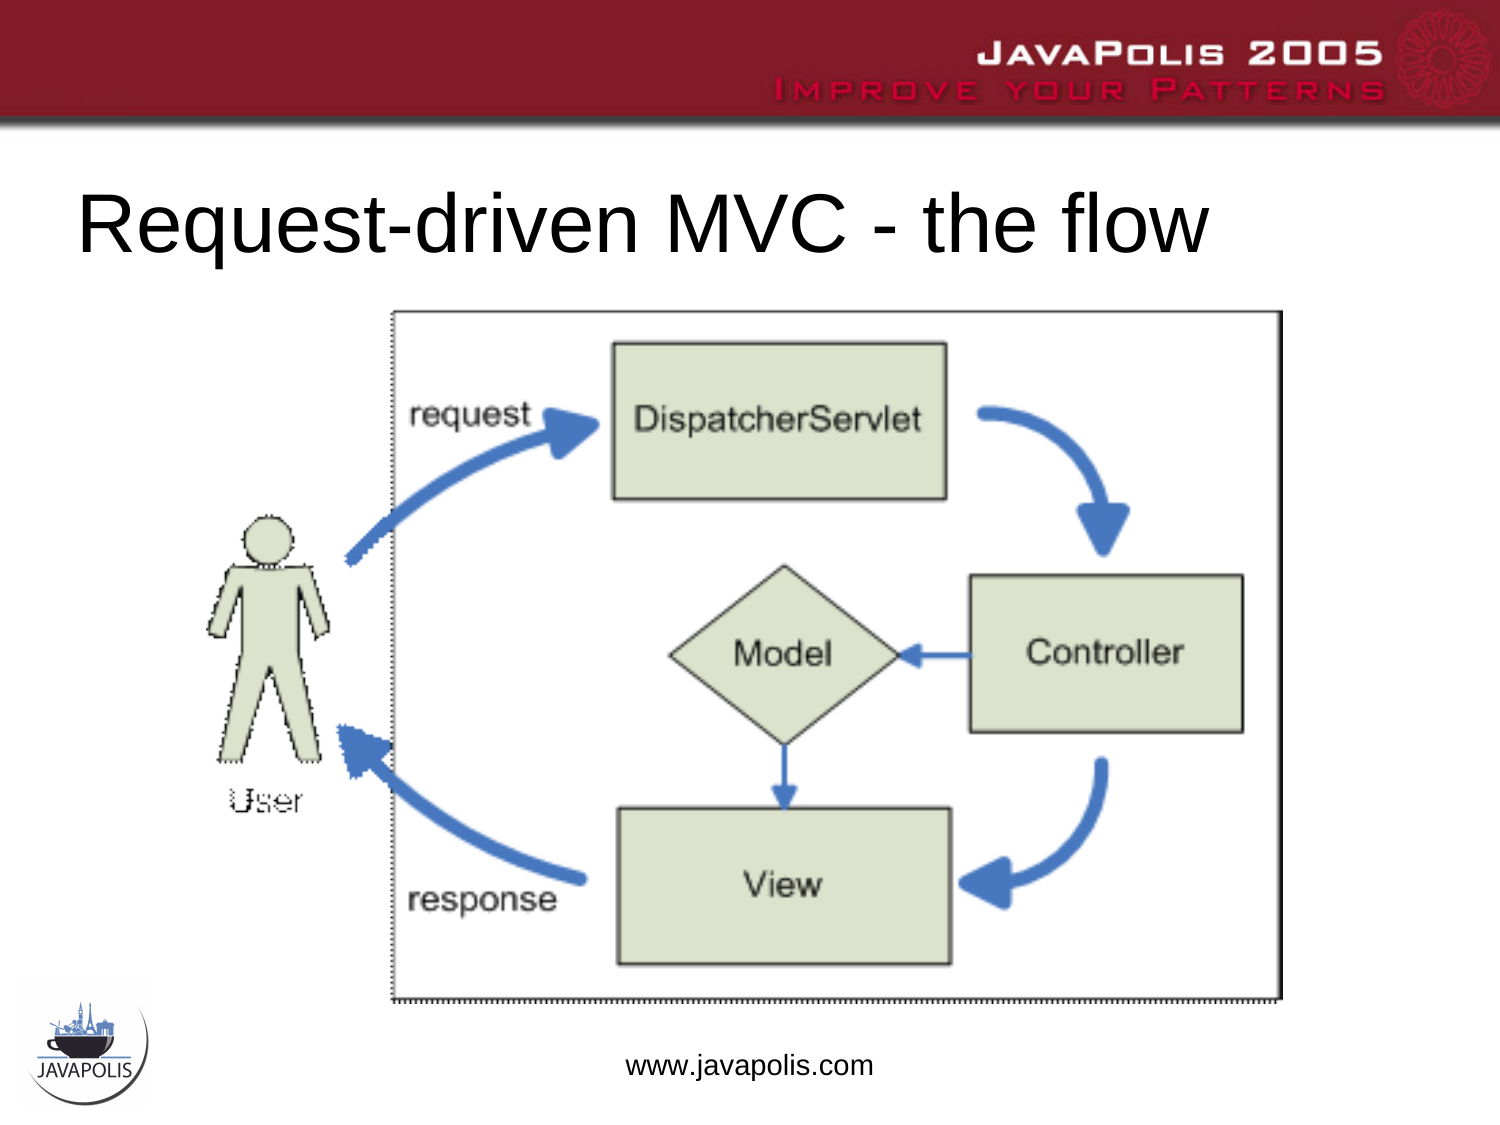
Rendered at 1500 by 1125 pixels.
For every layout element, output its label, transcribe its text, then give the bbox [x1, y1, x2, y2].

picture [0, 0, 1500, 140]
picture [20, 976, 149, 1106]
picture [206, 308, 1283, 1004]
title Request-driven MVC - the flow [76, 148, 1424, 279]
